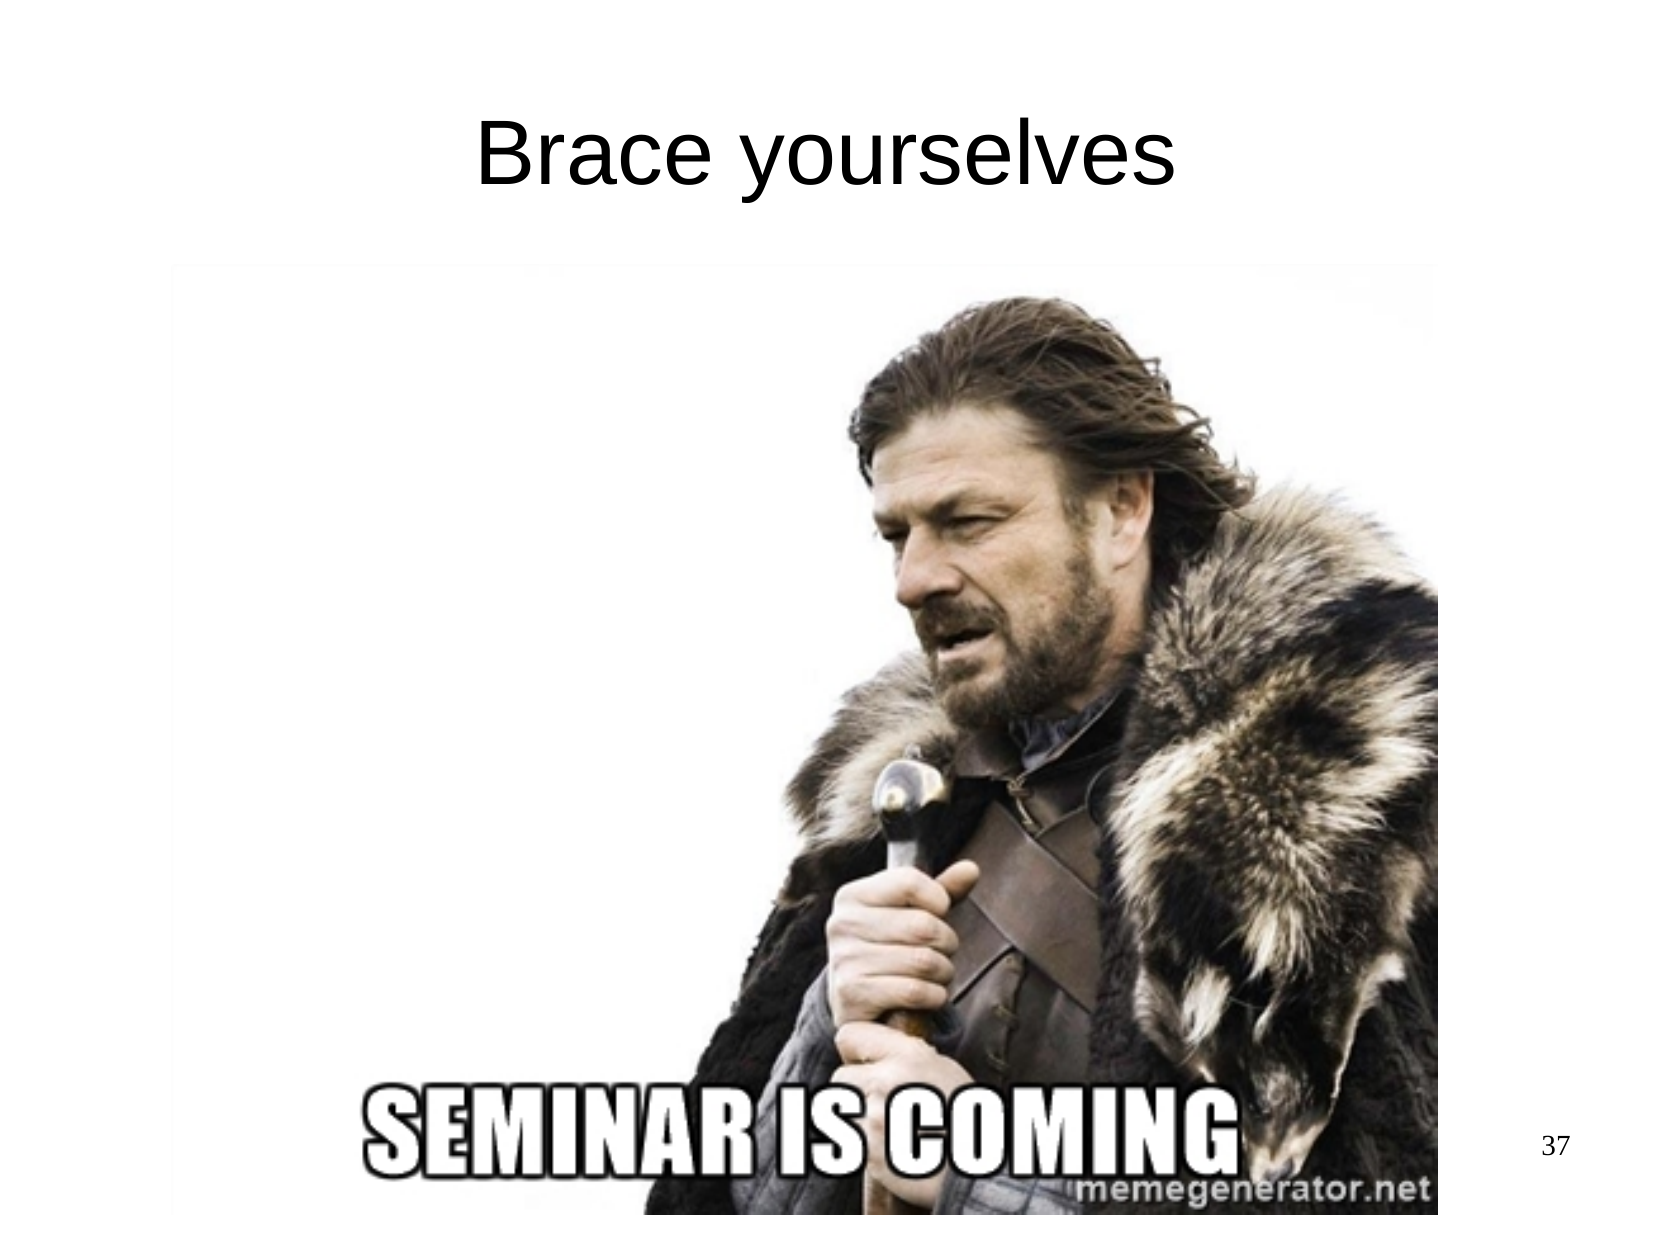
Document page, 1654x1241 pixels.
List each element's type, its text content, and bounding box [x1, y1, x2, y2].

title Brace yourselves [82, 49, 1571, 257]
picture [171, 264, 1438, 1215]
